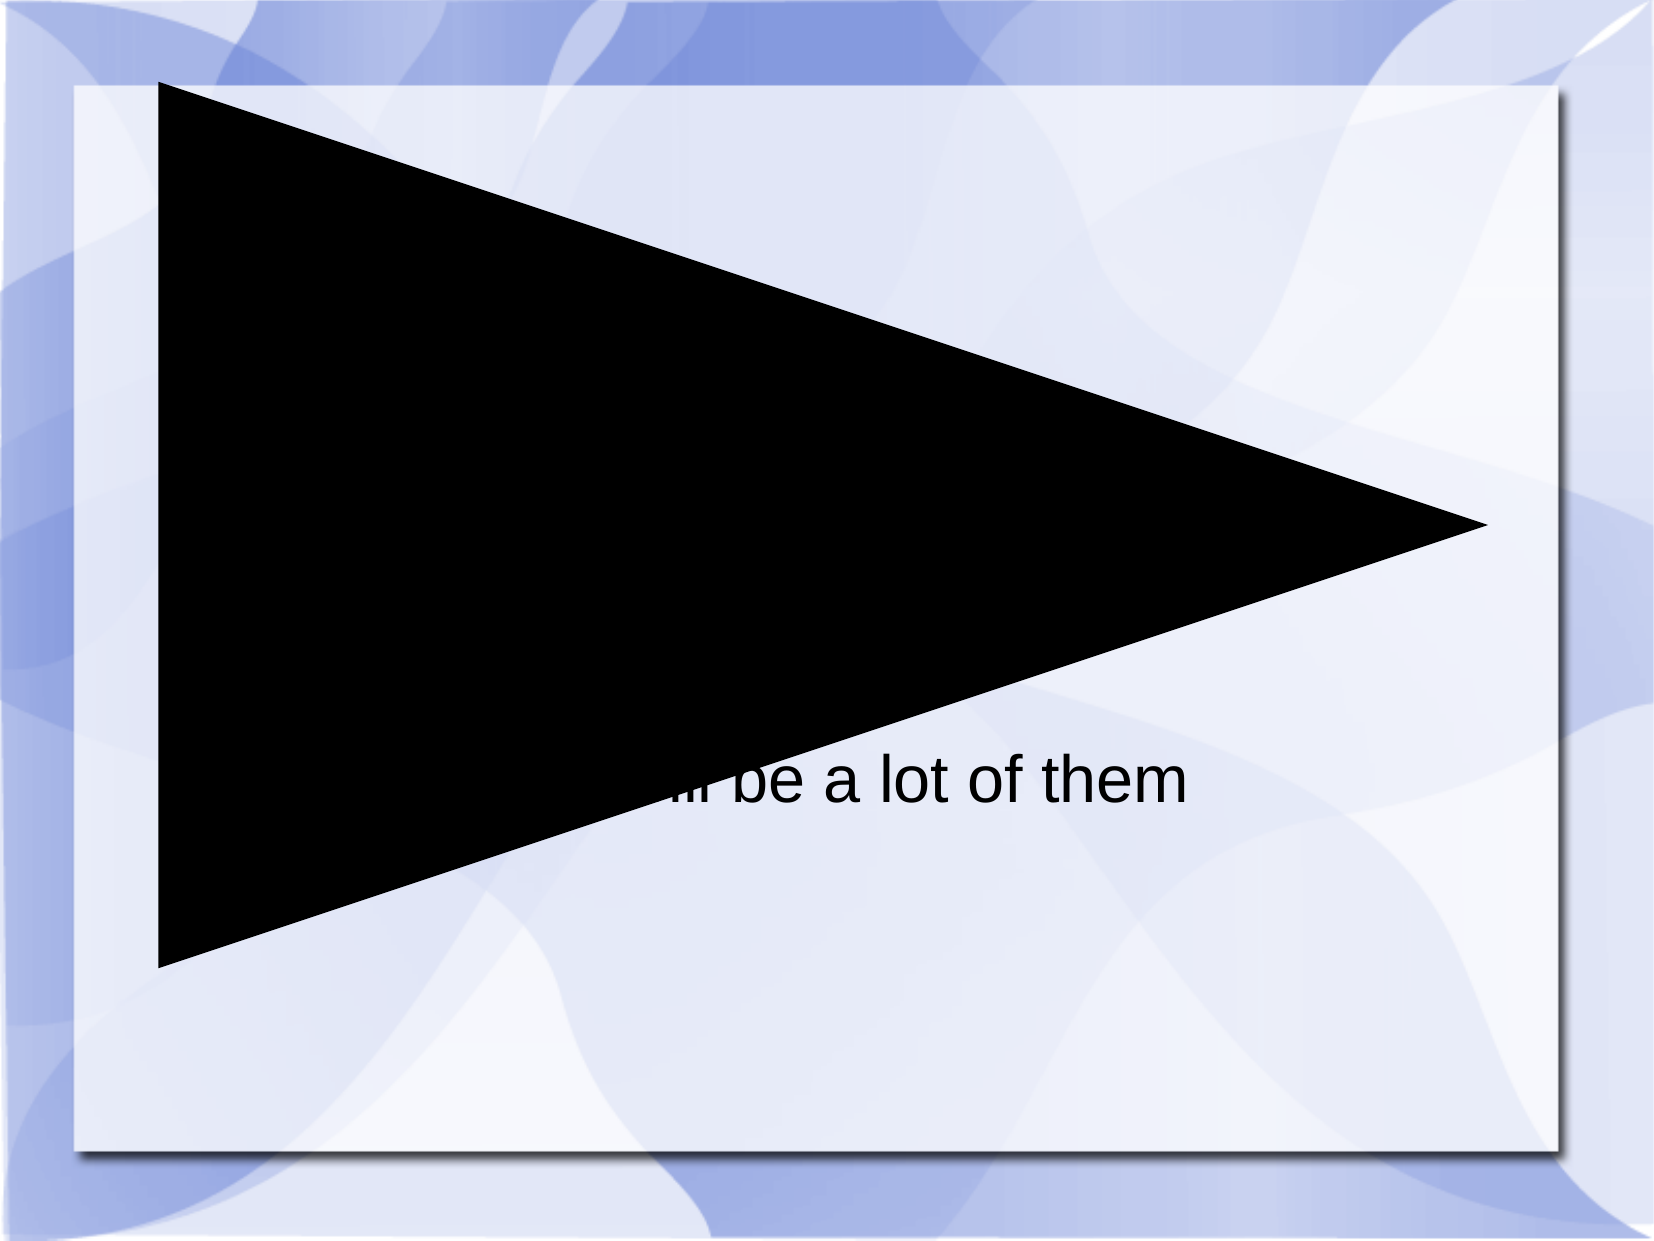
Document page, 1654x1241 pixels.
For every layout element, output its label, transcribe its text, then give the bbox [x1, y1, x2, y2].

picture [0, 0, 1654, 1241]
subtitle There will be a lot of them [129, 324, 1489, 1235]
subtitle There will be a lot of them [889, 324, 1489, 524]
